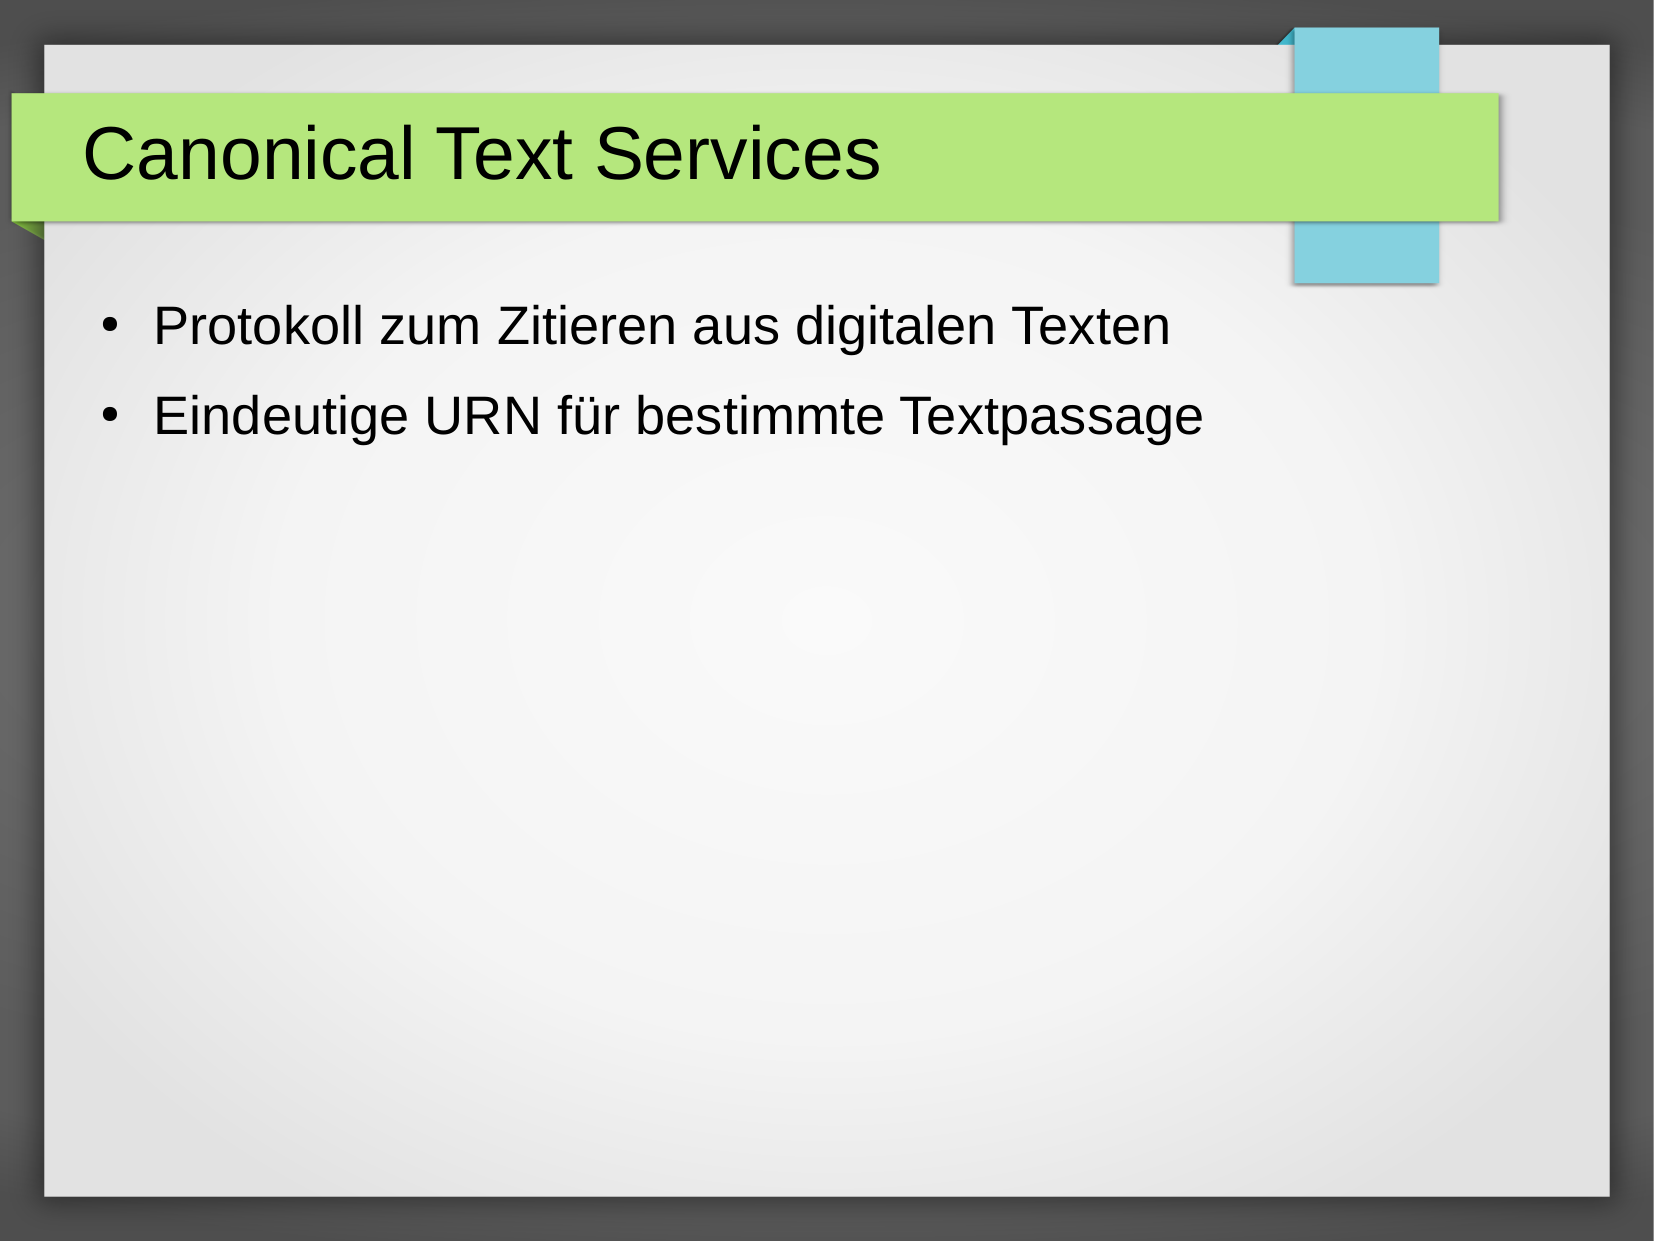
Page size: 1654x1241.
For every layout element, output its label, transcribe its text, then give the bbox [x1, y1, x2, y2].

picture [0, 0, 1654, 1241]
title Canonical Text Services [82, 94, 1264, 213]
list Protokoll zum Zitieren aus digitalen Texten Eindeutige URN für bestimmte Textpassage [82, 295, 1571, 1015]
